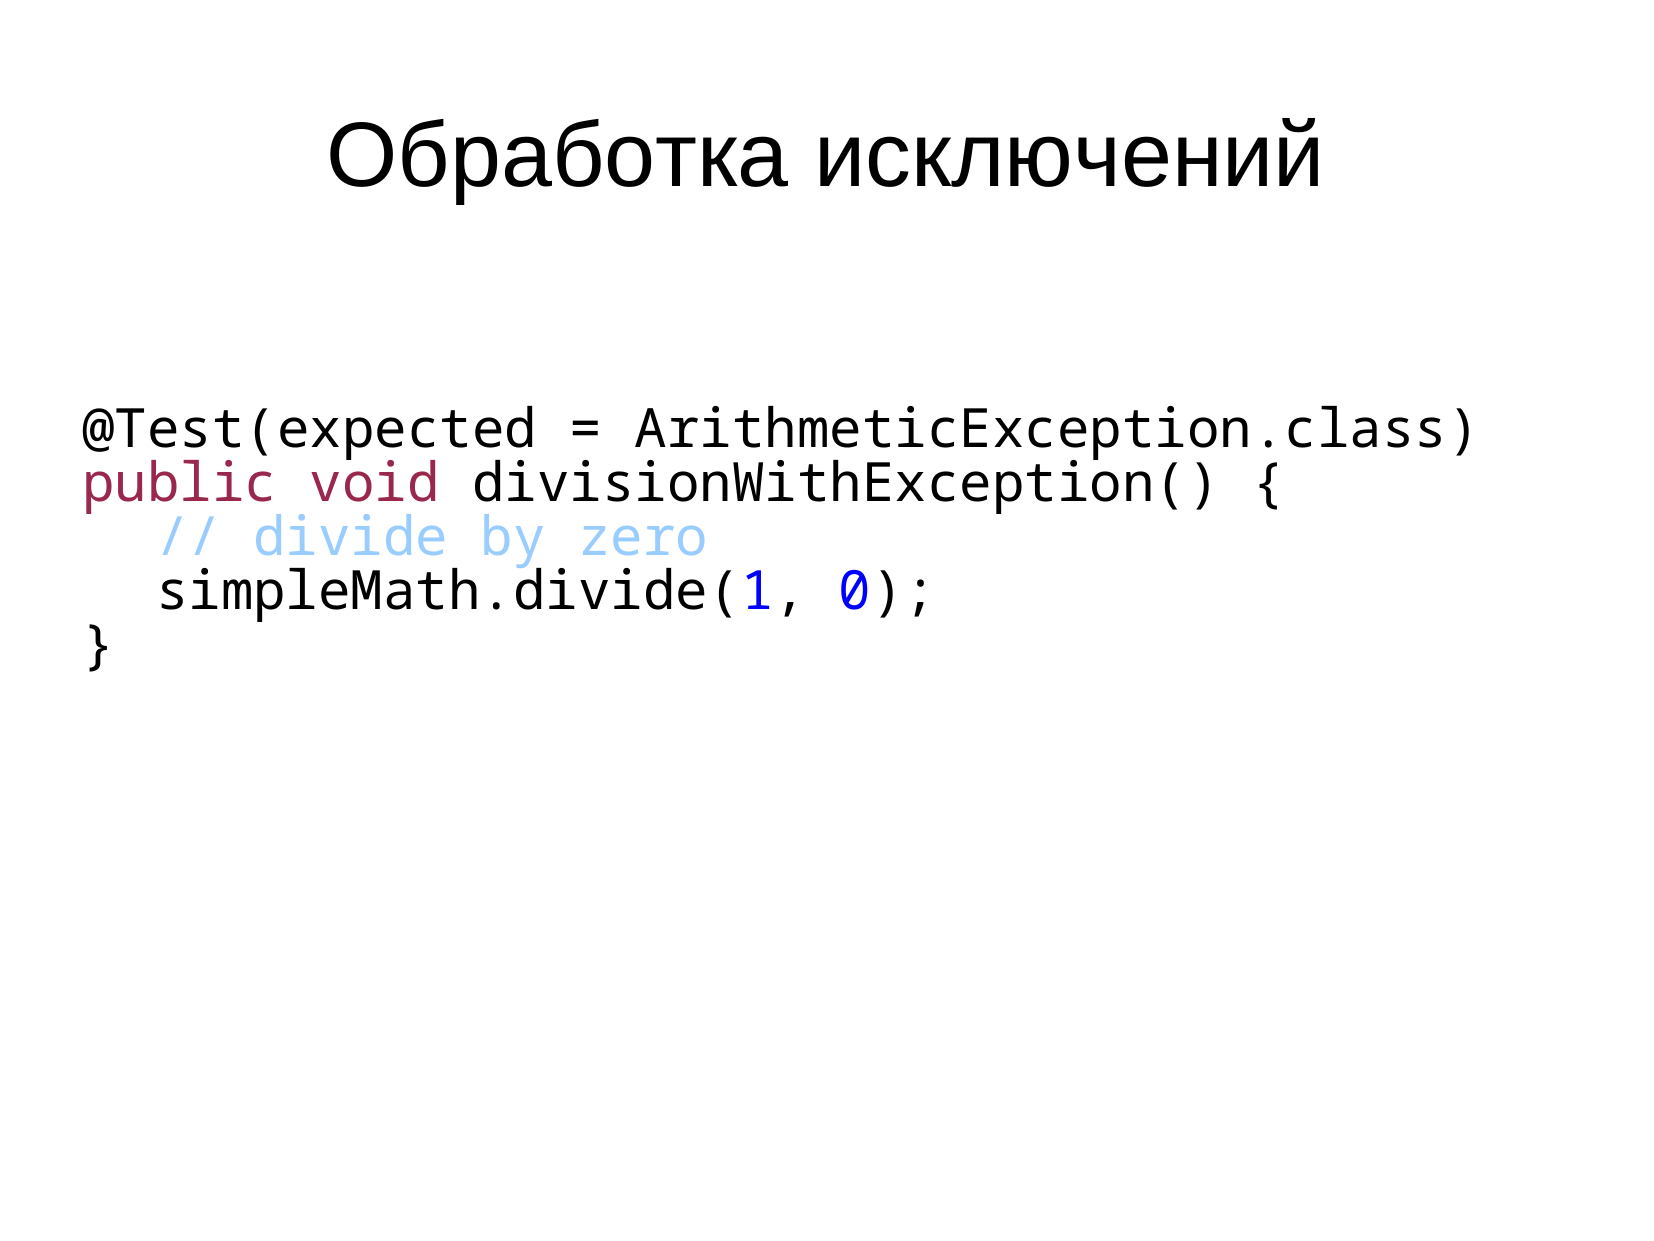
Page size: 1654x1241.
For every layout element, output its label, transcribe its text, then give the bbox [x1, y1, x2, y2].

title Обработка исключений [82, 49, 1571, 257]
list @Test(expected = ArithmeticException.class) public void divisionWithException() { // divide by zero simpleMath.divide(1, 0); } [82, 290, 1571, 1010]
